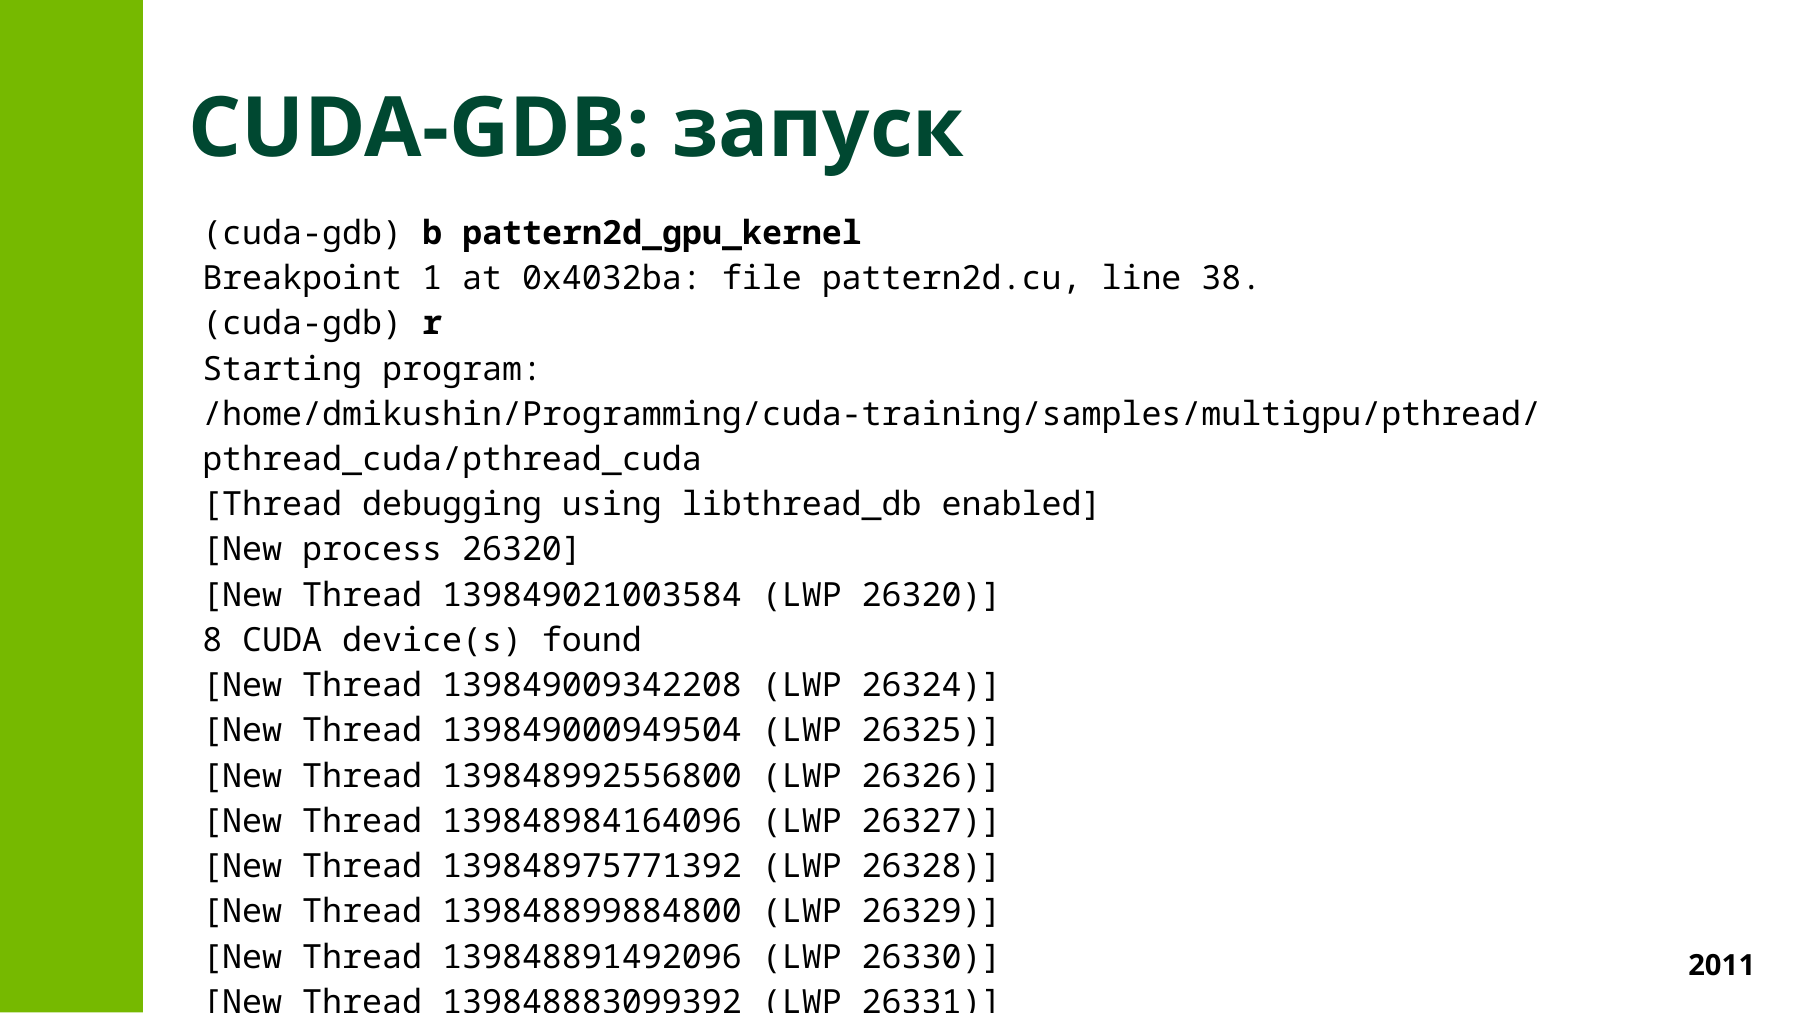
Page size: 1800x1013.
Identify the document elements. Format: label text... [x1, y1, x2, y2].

title CUDA-GDB: запуск [188, 40, 1733, 211]
text_box (cuda-gdb) b pattern2d_gpu_kernel Breakpoint 1 at 0x4032ba: file pattern2d.cu, line 38. (cuda-gdb) r Starting program: /home/dmikushin/Programming/cuda-training/samples/multigpu/pthread/pthread_cuda/pthread_cuda [Thread debugging using libthread_db enabled] [New process 26320] [New Thread 139849021003584 (LWP 26320)] 8 CUDA device(s) found [New Thread 139849009342208 (LWP 26324)] [New Thread 139849000949504 (LWP 26325)] [New Thread 139848992556800 (LWP 26326)] [New Thread 139848984164096 (LWP 26327)] [New Thread 139848975771392 (LWP 26328)] [New Thread 139848899884800 (LWP 26329)] [New Thread 139848891492096 (LWP 26330)] [New Thread 139848883099392 (LWP 26331)] Device 6 initialized Device 0 initialized Device 7 initialized [187, 201, 1726, 1013]
